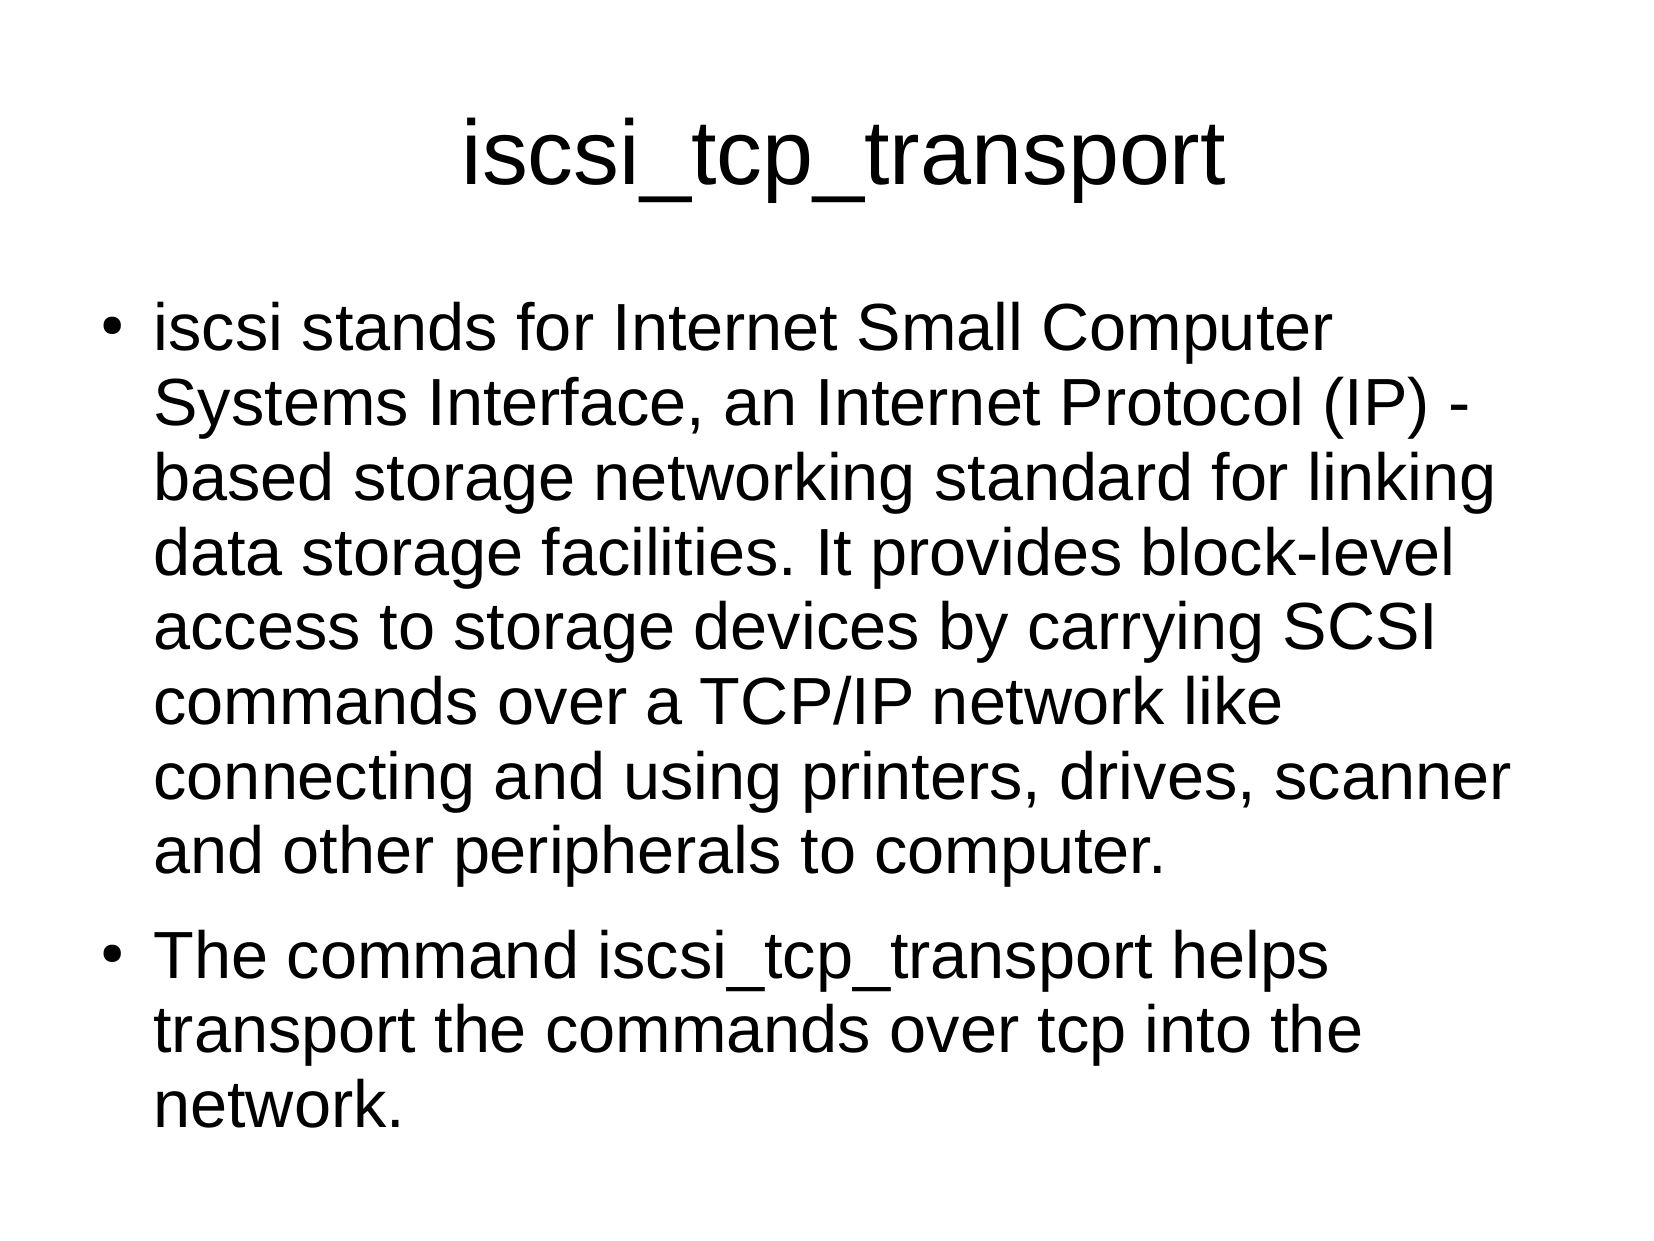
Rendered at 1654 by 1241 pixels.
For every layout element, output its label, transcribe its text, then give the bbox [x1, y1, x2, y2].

title iscsi_tcp_transport [82, 49, 1571, 257]
list iscsi stands for Internet Small Computer Systems Interface, an Internet Protocol (IP) -based storage networking standard for linking data storage facilities. It provides block-level access to storage devices by carrying SCSI commands over a TCP/IP network like connecting and using printers, drives, scanner and other peripherals to computer. The command iscsi_tcp_transport helps transport the commands over tcp into the network. [82, 290, 1571, 1143]
